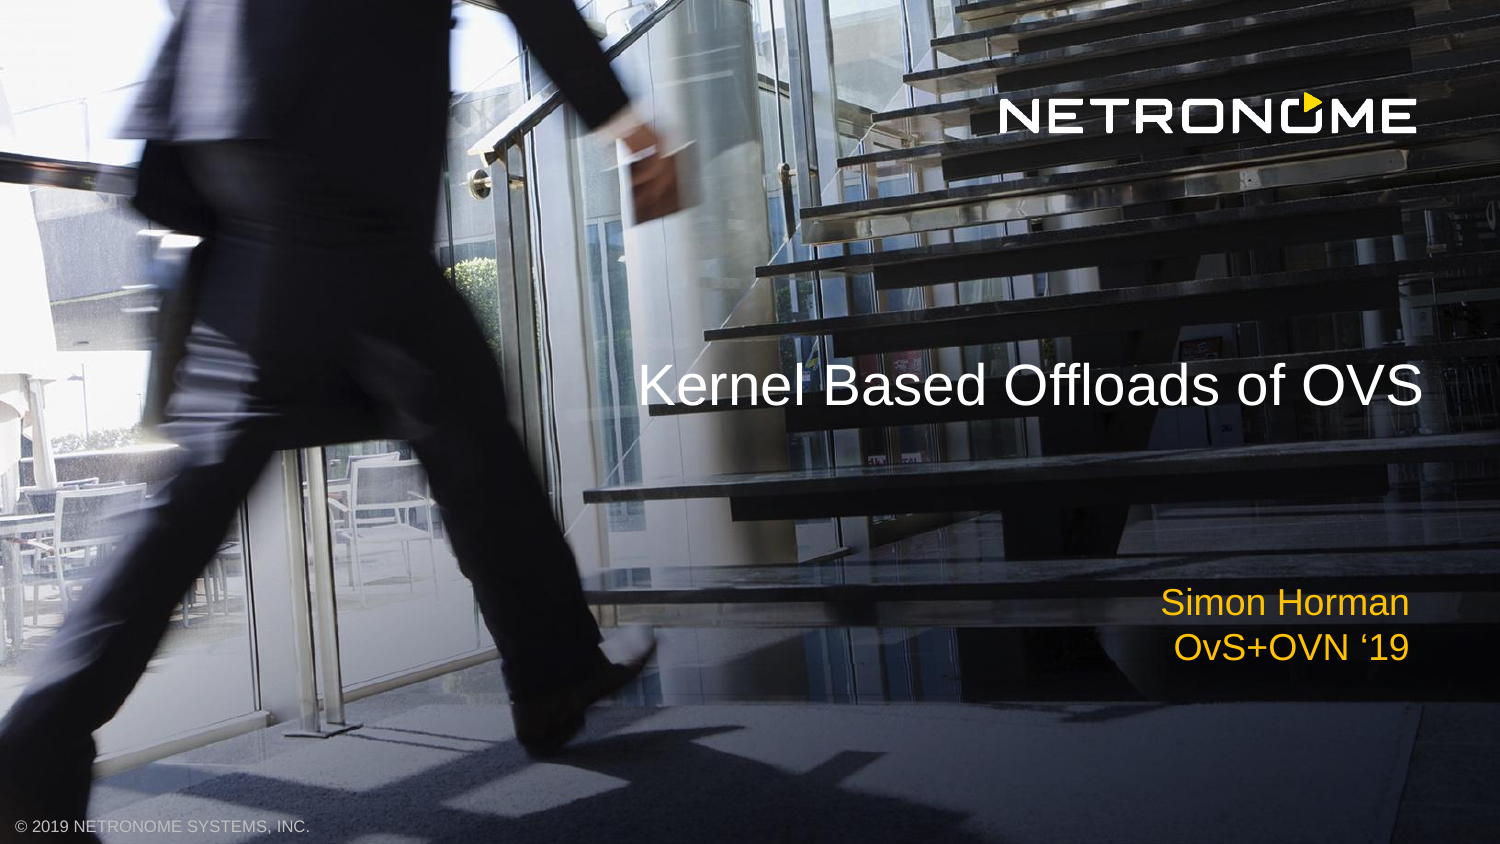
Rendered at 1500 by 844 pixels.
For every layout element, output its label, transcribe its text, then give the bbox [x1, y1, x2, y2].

title Kernel Based Offloads of OVS [474, 347, 1425, 533]
picture [0, 0, 1500, 842]
subtitle Simon Horman OvS+OVN ‘19 [474, 570, 1425, 680]
